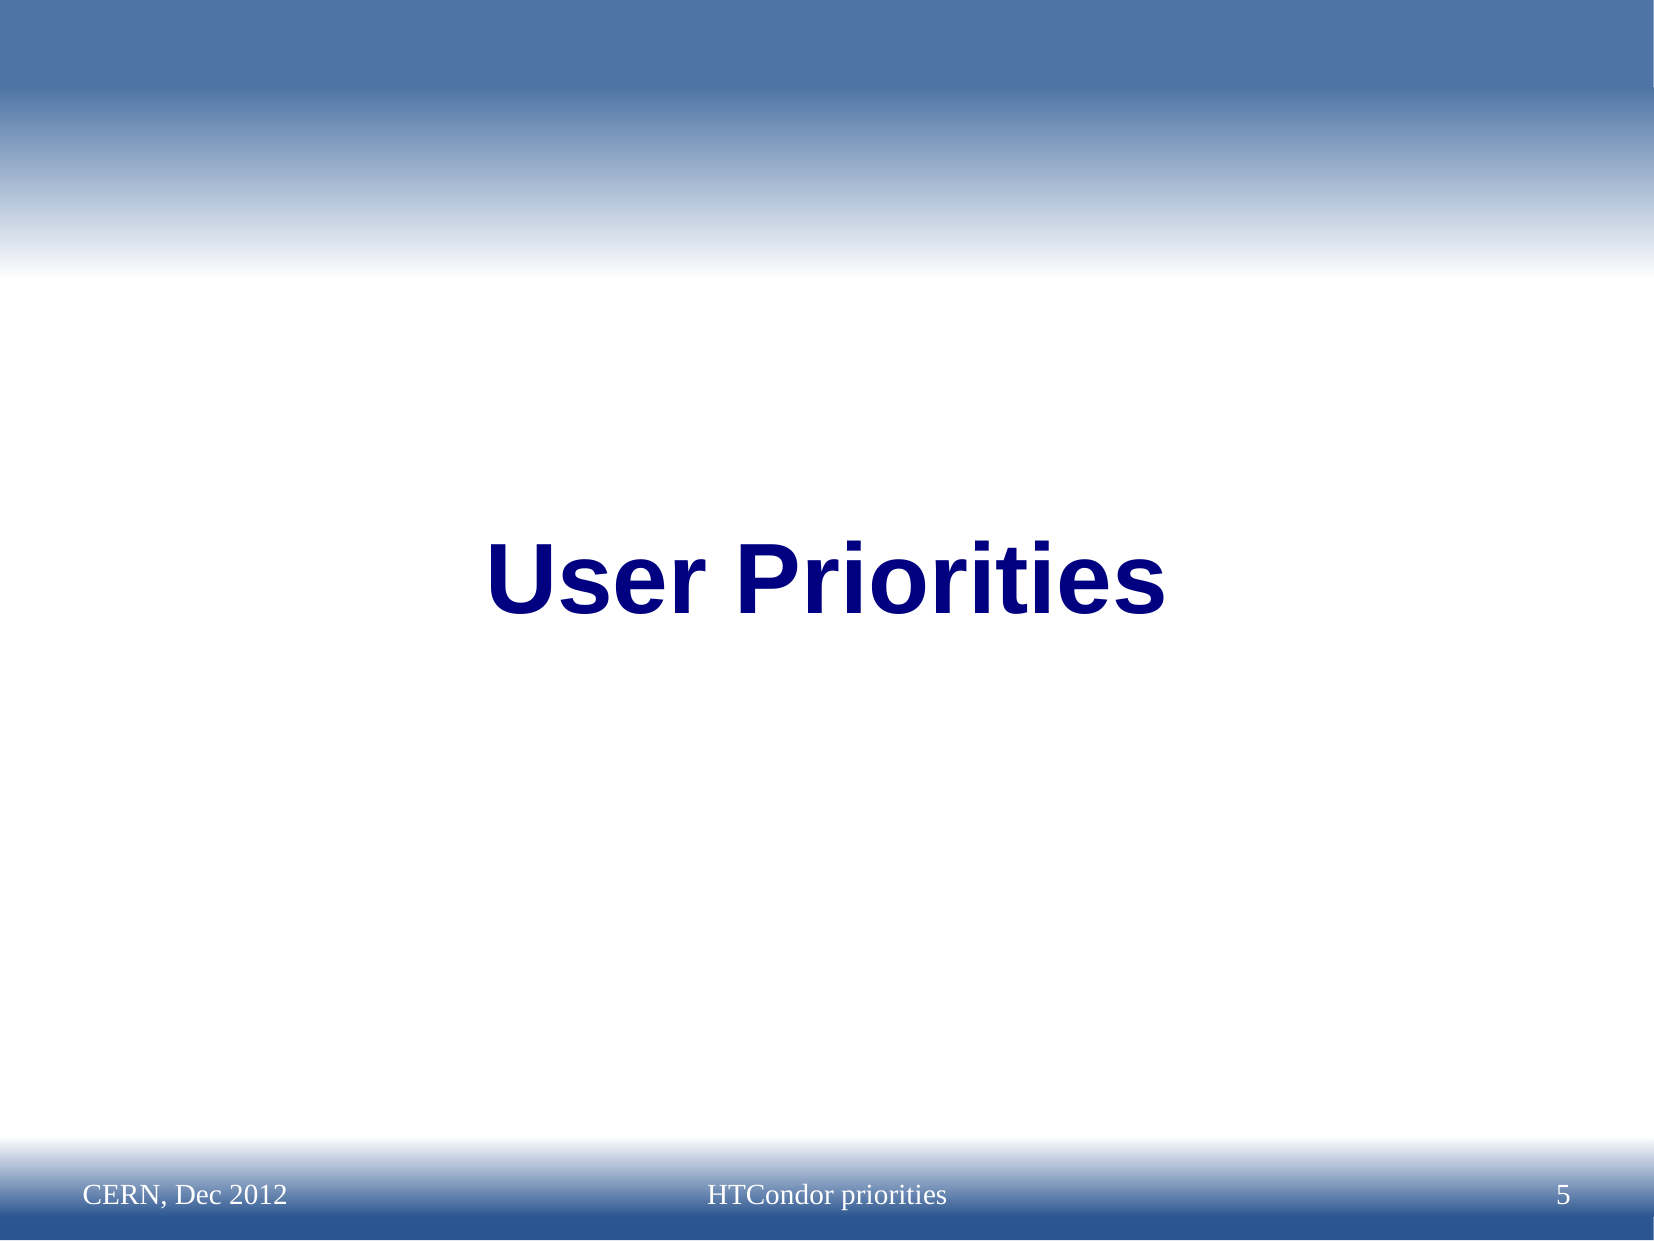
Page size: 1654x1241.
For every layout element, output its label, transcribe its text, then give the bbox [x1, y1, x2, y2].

subtitle User Priorities [82, 49, 1571, 1109]
